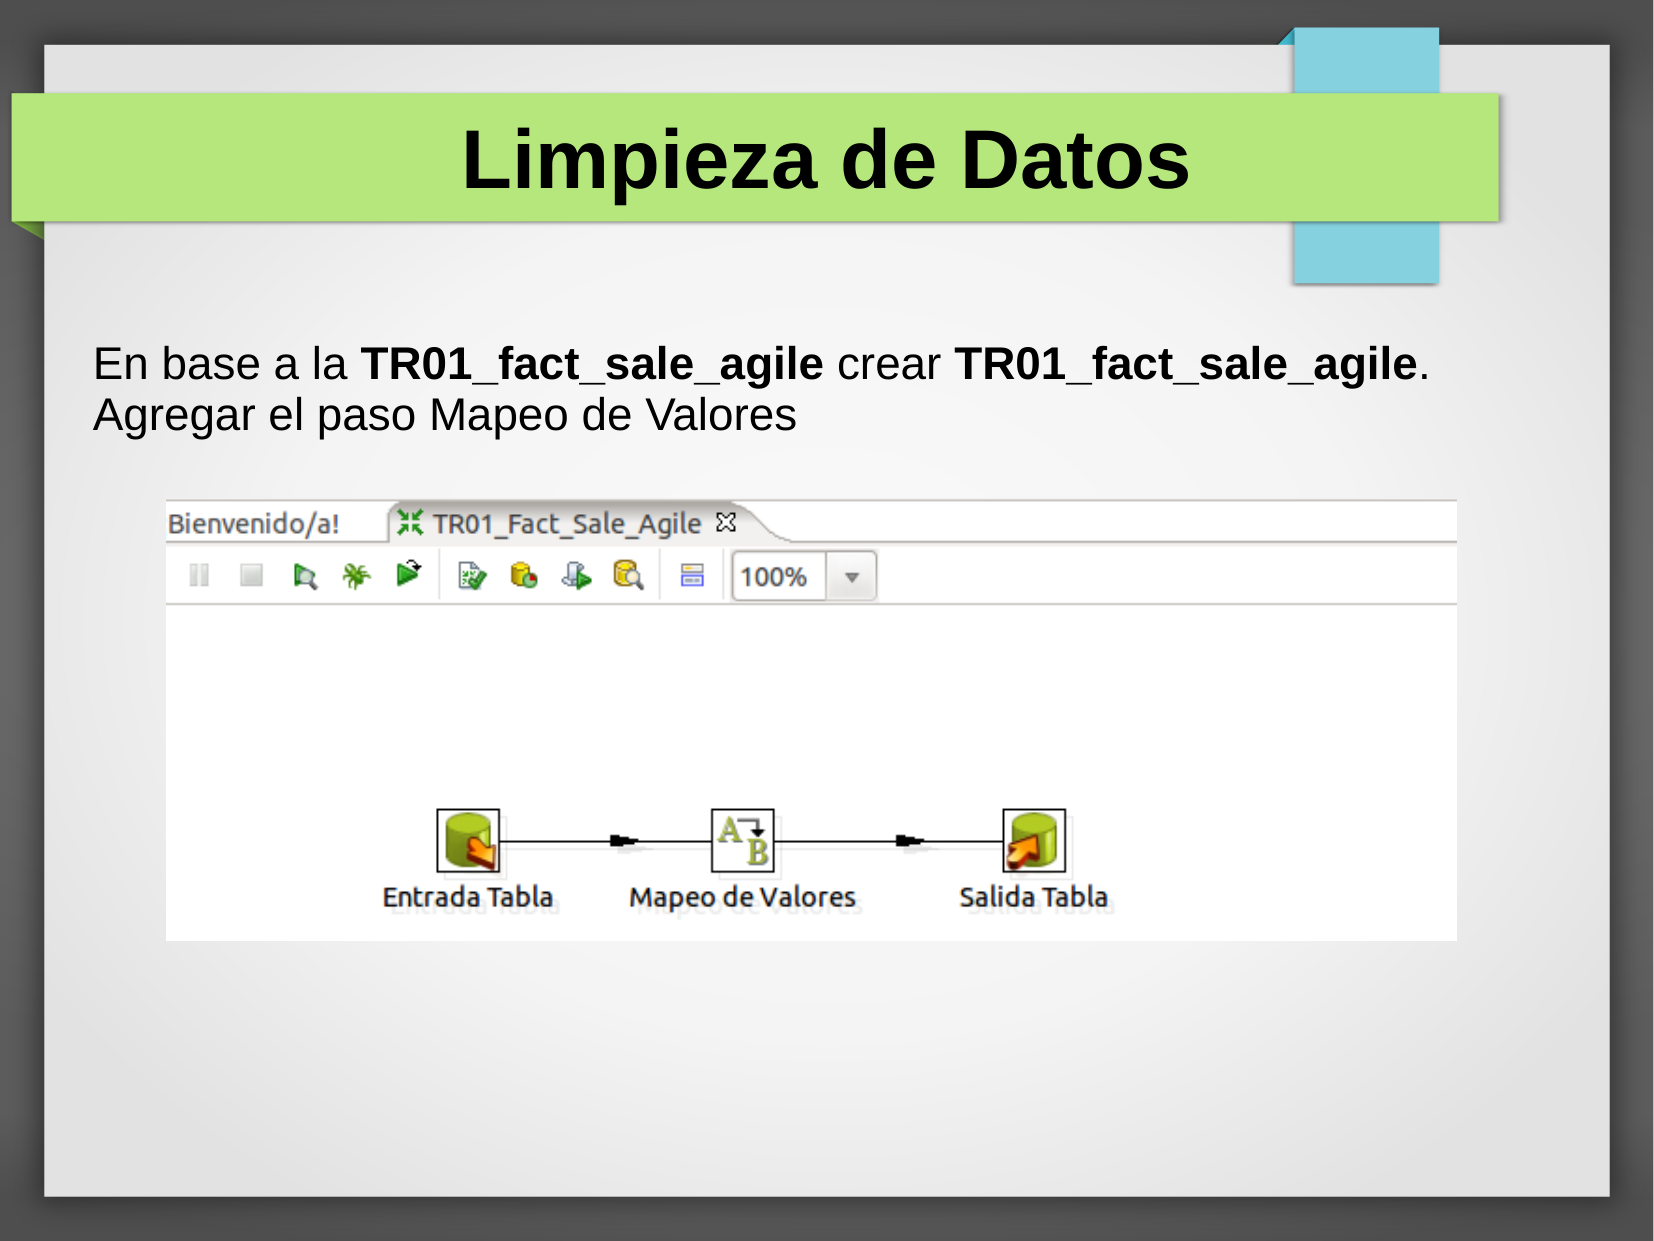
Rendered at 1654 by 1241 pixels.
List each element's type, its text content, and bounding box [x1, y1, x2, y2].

text_box En base a la TR01_fact_sale_agile crear TR01_fact_sale_agile. Agregar el paso Mapeo de Valores [78, 330, 1481, 500]
title Limpieza de Datos [70, 106, 1583, 213]
picture [0, 0, 1654, 1241]
